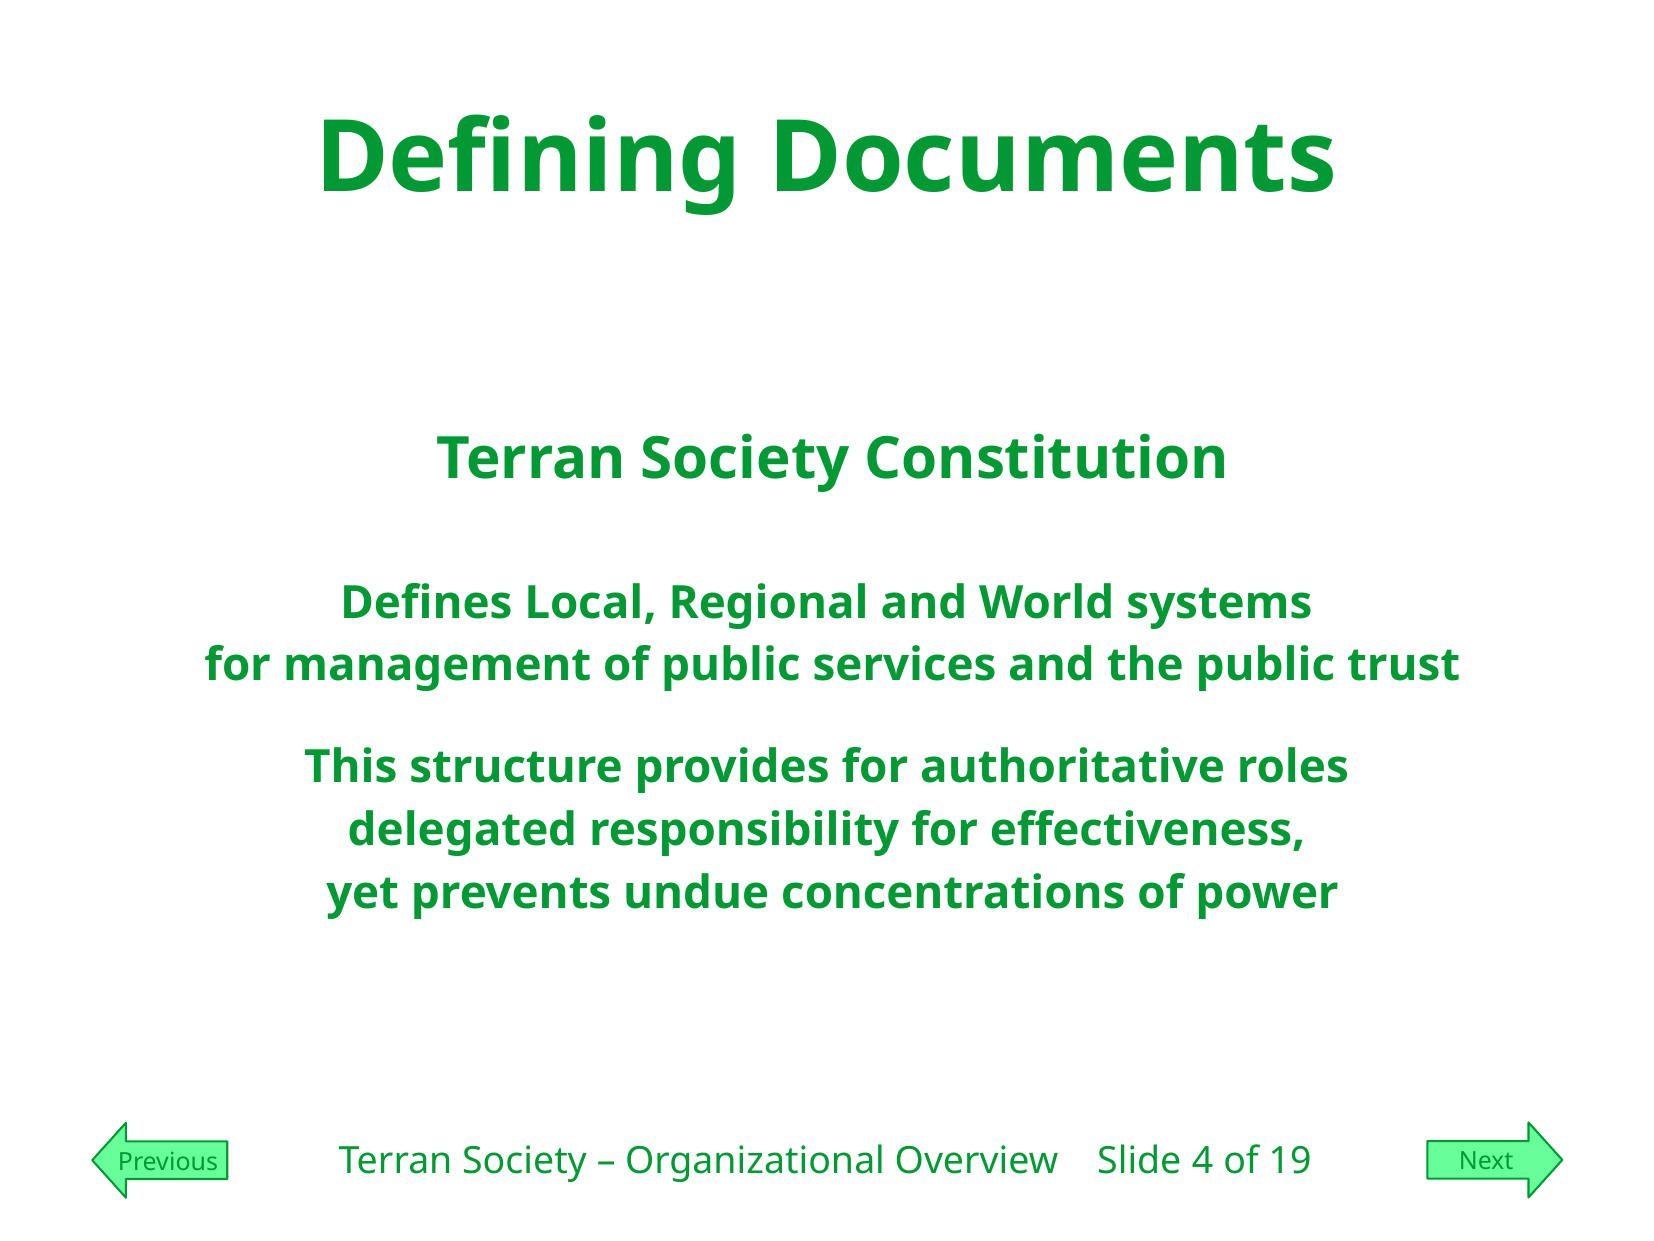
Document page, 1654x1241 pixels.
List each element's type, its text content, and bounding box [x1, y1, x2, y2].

text_box Terran Society – Organizational Overview Slide <number> of 19 [270, 1126, 1381, 1241]
title Defining Documents [82, 82, 1571, 223]
text_box Terran Society Constitution Defines Local, Regional and World systems for management of public services and the public trust This structure provides for authoritative roles delegated responsibility for effectiveness, yet prevents undue concentrations of power [165, 271, 1501, 1067]
text_box Next [1427, 1122, 1563, 1198]
text_box Previous [92, 1122, 228, 1198]
